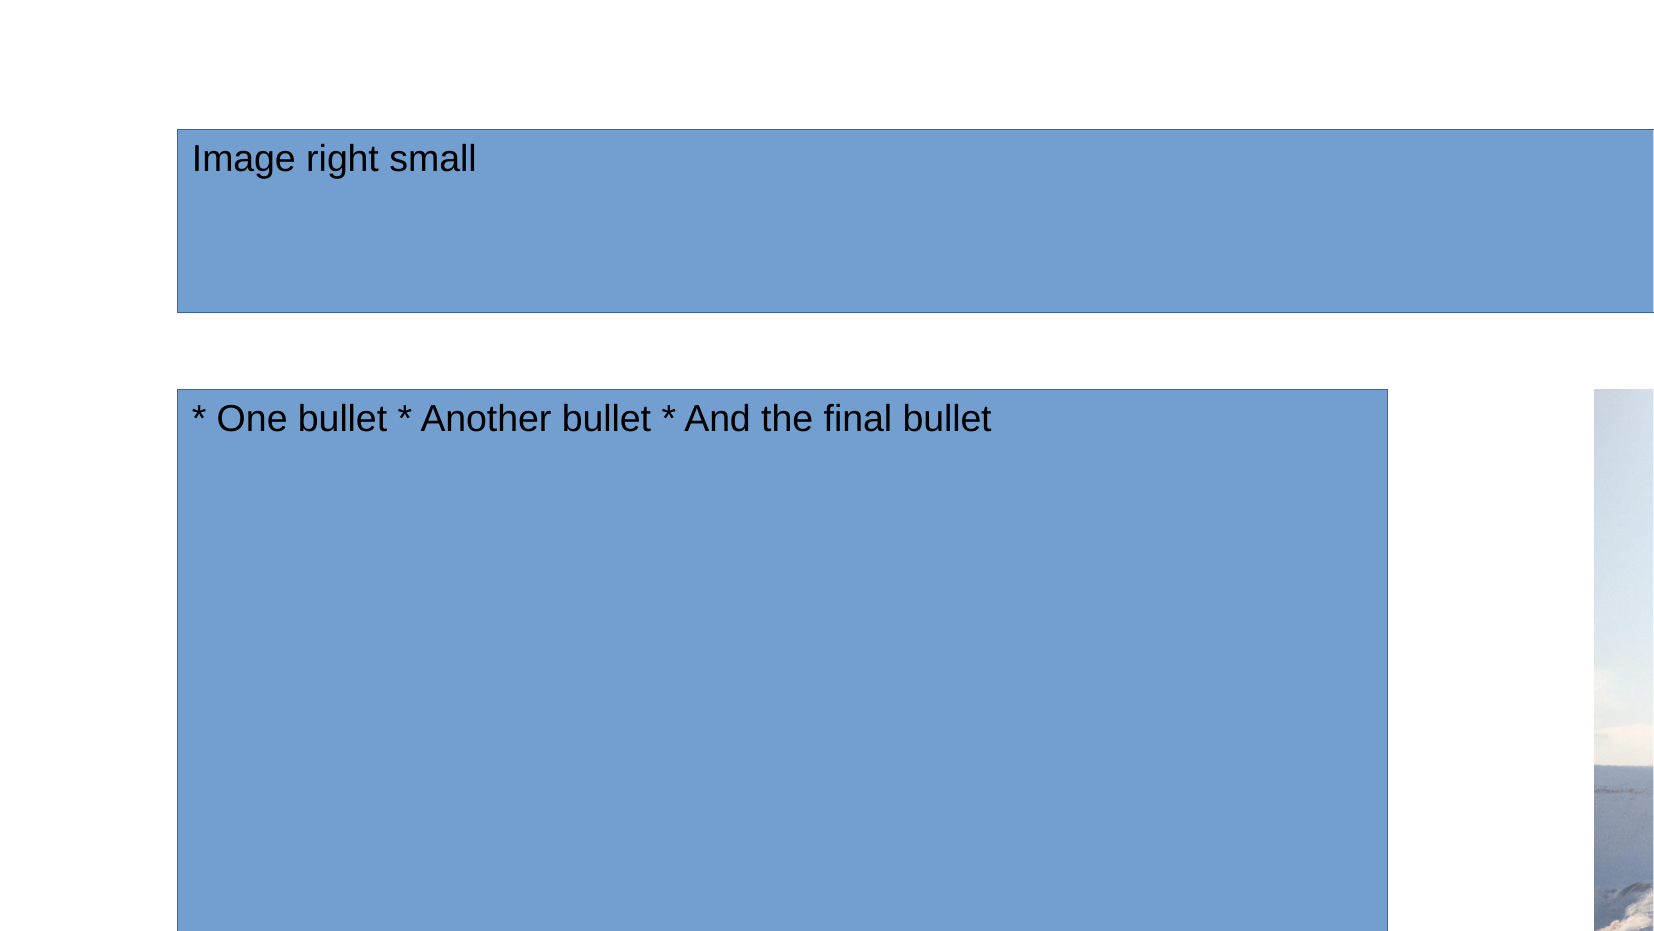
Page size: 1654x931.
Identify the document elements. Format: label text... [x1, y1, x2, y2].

picture [1594, 389, 1654, 931]
text_box * One bullet * Another bullet * And the final bullet [177, 389, 1388, 931]
text_box Image right small [177, 129, 1654, 313]
